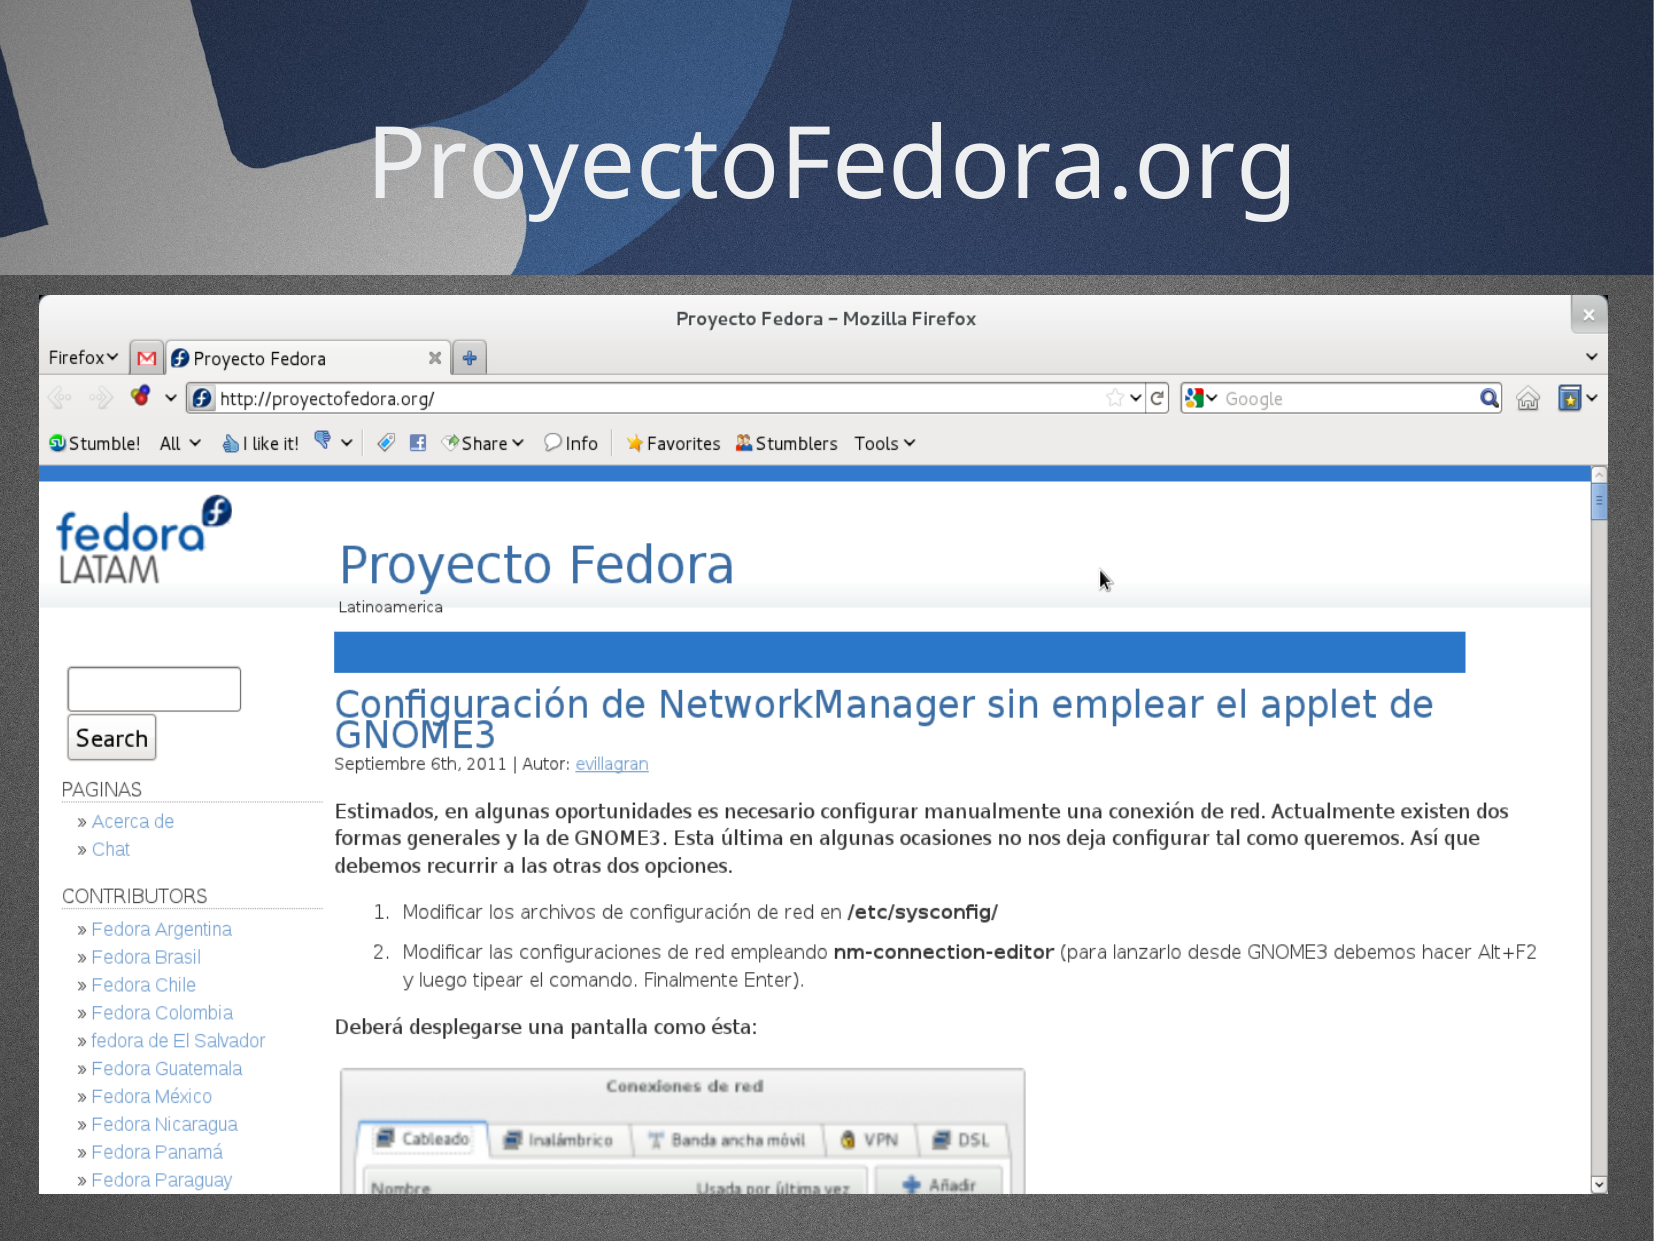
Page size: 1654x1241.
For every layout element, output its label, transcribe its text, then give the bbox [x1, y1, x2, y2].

text_box ProyectoFedora.org [88, 58, 1577, 266]
picture [0, 0, 1654, 1241]
